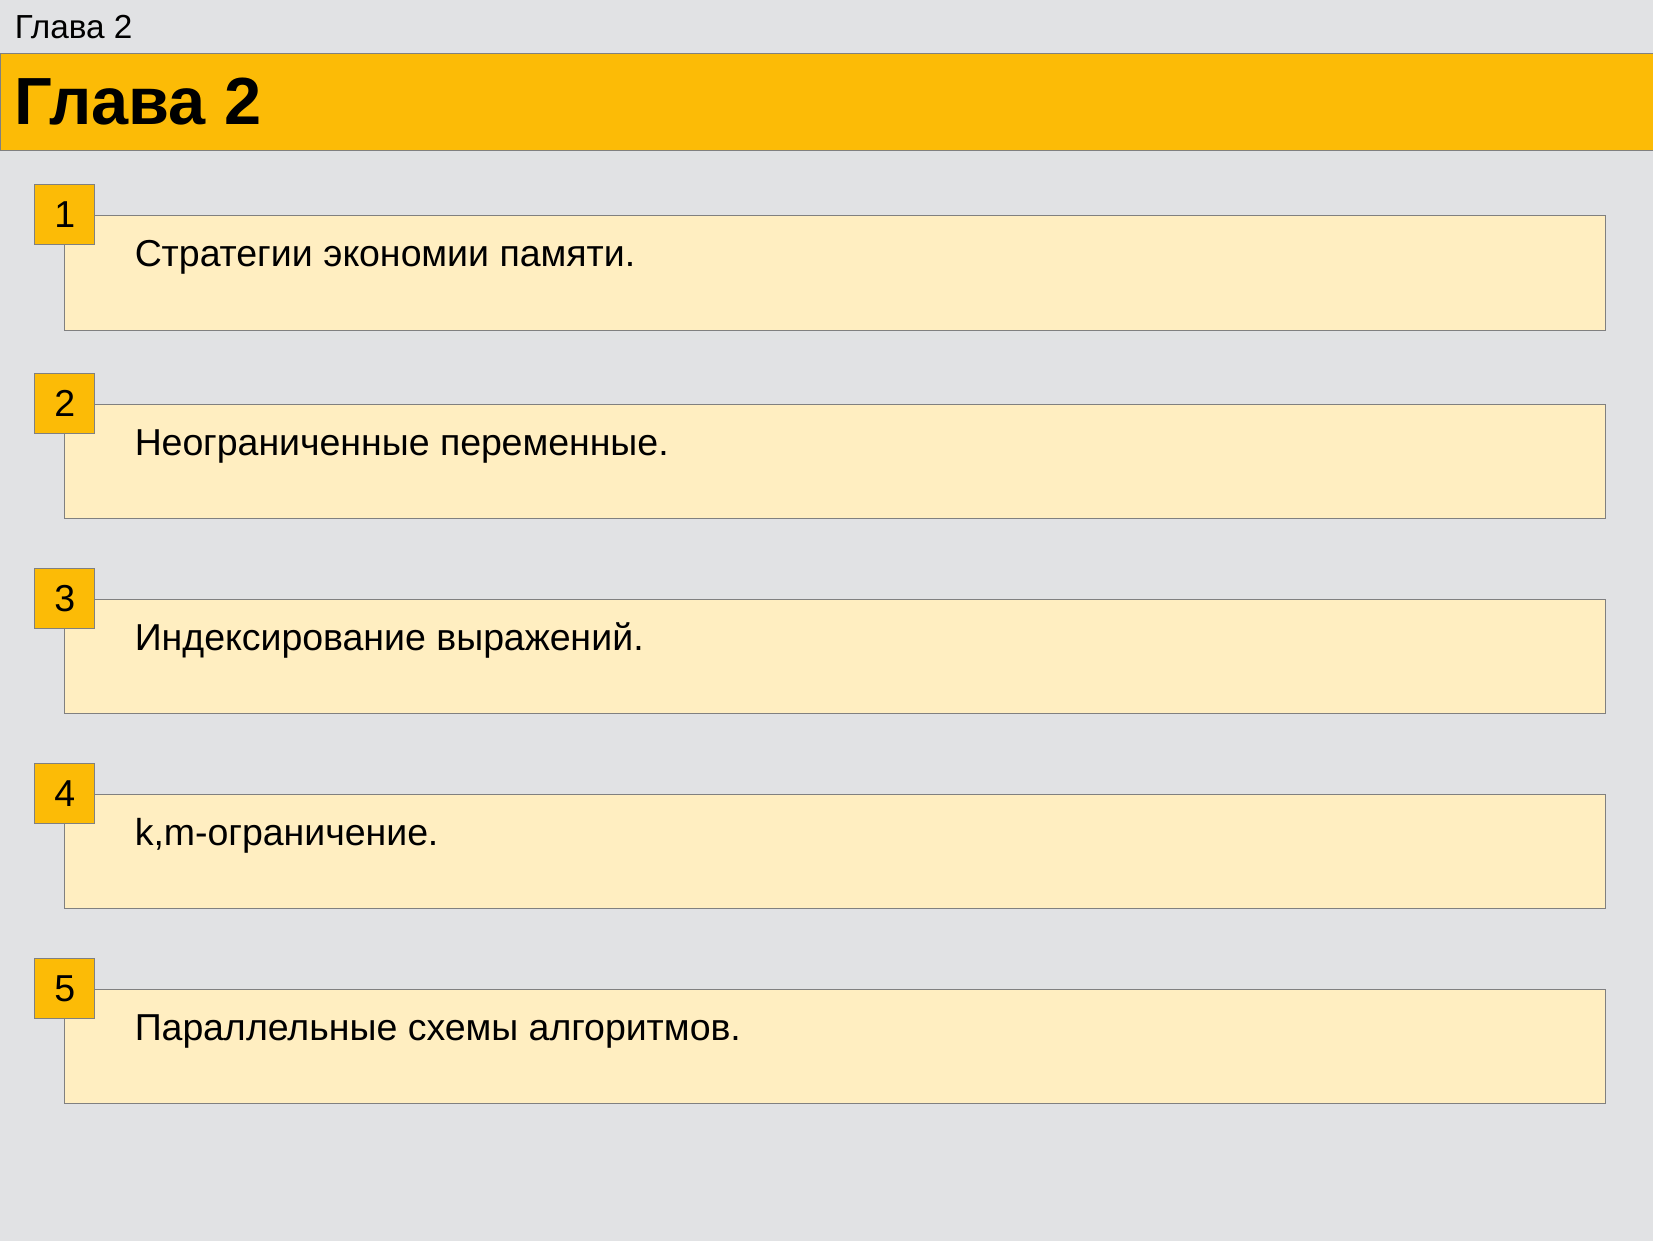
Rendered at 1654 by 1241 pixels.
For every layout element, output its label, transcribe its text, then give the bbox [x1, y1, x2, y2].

text_box 2 [34, 373, 95, 434]
text_box [64, 404, 1606, 519]
text_box 3 [34, 568, 95, 629]
text_box [64, 794, 1606, 909]
text_box k,m-ограничение. [120, 803, 399, 866]
text_box 5 [34, 958, 95, 1019]
text_box [64, 989, 1606, 1104]
text_box Стратегии экономии памяти. [120, 225, 557, 287]
text_box Параллельные схемы алгоритмов. [120, 998, 642, 1061]
text_box Индексирование выражений. [120, 608, 576, 671]
text_box Глава 2 [0, 1, 129, 58]
text_box [64, 599, 1606, 714]
text_box Глава 2 [0, 53, 1653, 151]
text_box Неограниченные переменные. [120, 413, 588, 476]
text_box [64, 215, 1606, 331]
text_box 1 [34, 184, 95, 245]
text_box 4 [34, 763, 95, 824]
